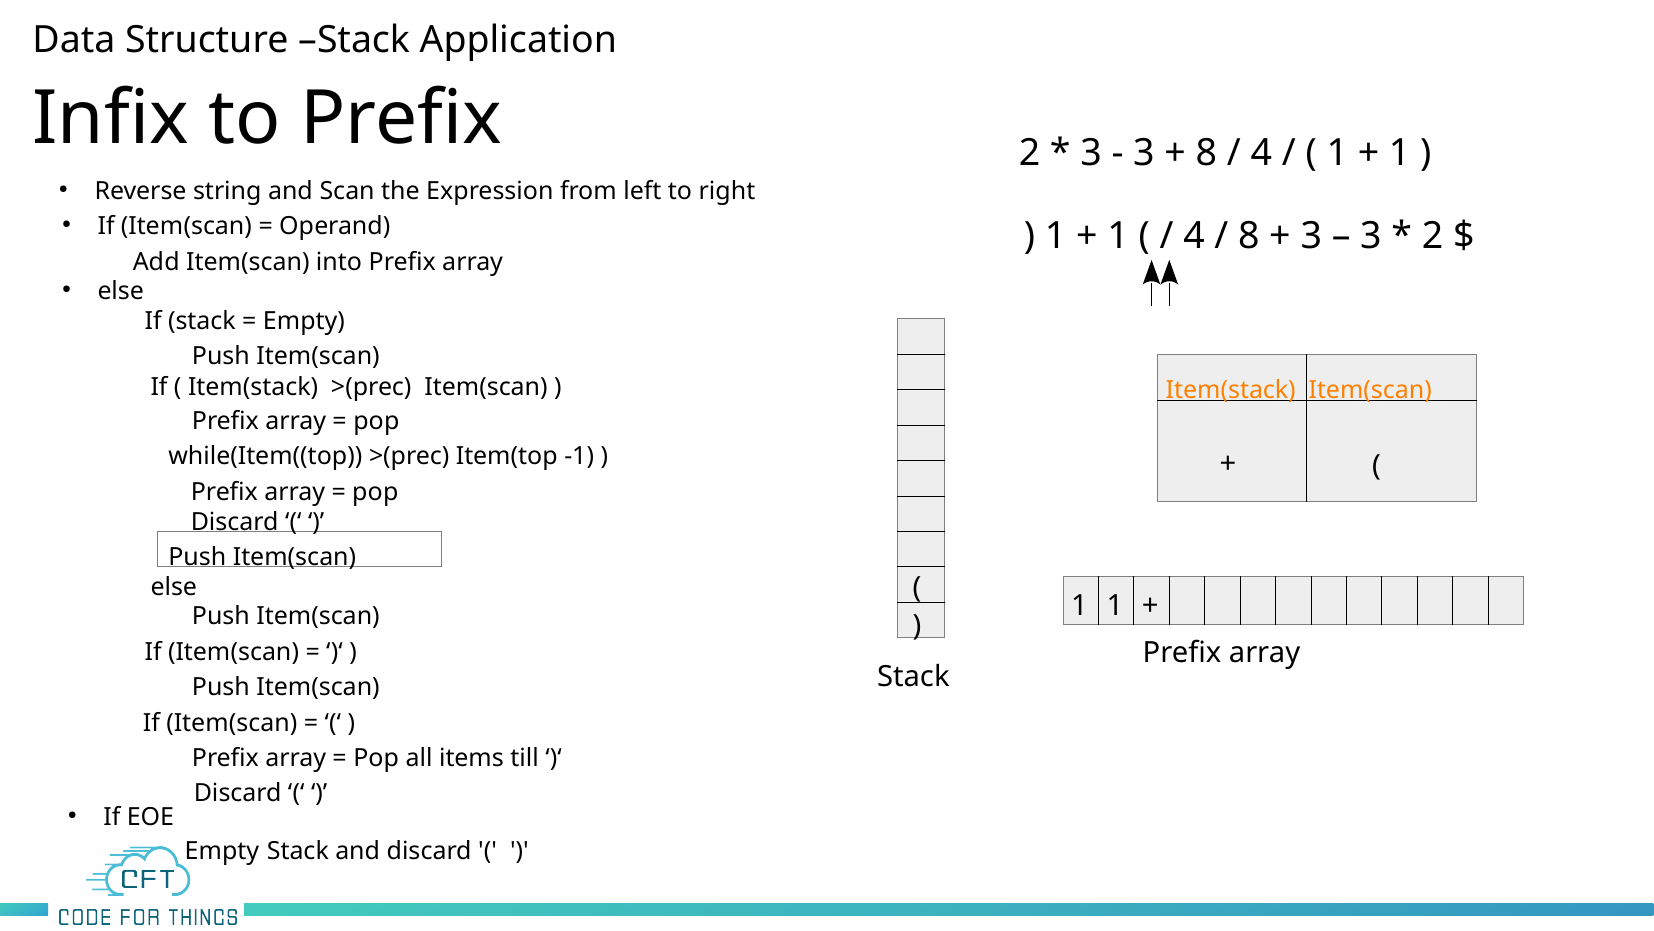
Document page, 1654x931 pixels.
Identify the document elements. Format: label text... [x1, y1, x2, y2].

text_box + [1204, 435, 1259, 485]
text_box ) [897, 609, 943, 646]
text_box Prefix array = Pop all items till ‘)‘ [141, 732, 685, 792]
text_box If (Item(scan) = ‘)‘ ) [94, 625, 508, 671]
text_box Push Item(scan) [118, 531, 390, 576]
text_box [897, 355, 945, 389]
text_box [1205, 576, 1240, 624]
text_box [1453, 576, 1488, 625]
text_box ( [1357, 437, 1412, 487]
text_box [1382, 576, 1417, 625]
text_box [1489, 576, 1524, 625]
text_box [1418, 576, 1452, 625]
text_box [390, 531, 442, 567]
text_box [1312, 576, 1346, 625]
text_box while(Item((top)) >(prec) Item(top -1) ) [118, 430, 762, 489]
text_box If ( Item(stack) >(prec) Item(scan) ) [100, 360, 632, 406]
text_box + [1127, 577, 1182, 627]
text_box [1276, 576, 1311, 624]
text_box [1307, 354, 1477, 360]
text_box Discard ‘(‘ ‘)’ [143, 767, 475, 812]
text_box If (Item(scan) = Operand) [47, 200, 491, 260]
text_box Add Item(scan) into Prefix array [82, 236, 780, 286]
picture [59, 846, 237, 925]
text_box [1241, 576, 1275, 624]
text_box 1 [1091, 577, 1127, 627]
text_box Prefix array = pop [140, 466, 442, 526]
text_box If (Item(scan) = ‘(‘ ) [92, 696, 449, 756]
text_box 1 [1056, 576, 1105, 627]
text_box Prefix array = pop [141, 395, 498, 430]
title Data Structure –Stack Application Infix to Prefix [32, 12, 1536, 166]
text_box [1307, 410, 1477, 502]
text_box Discard ‘(‘ ‘)’ [140, 496, 376, 531]
text_box [897, 461, 945, 496]
text_box [897, 390, 945, 425]
text_box Push Item(scan) [141, 330, 473, 390]
text_box Prefix array [1128, 624, 1341, 674]
text_box [897, 318, 945, 354]
text_box Reverse string and Scan the Expression from left to right [44, 165, 960, 225]
text_box [1157, 410, 1306, 502]
text_box Empty Stack and discard '(' ')' [134, 820, 656, 880]
text_box else [100, 561, 243, 621]
text_box Push Item(scan) [141, 661, 473, 706]
text_box ( [897, 559, 952, 609]
text_box [1170, 576, 1204, 624]
text_box If (stack = Empty) [94, 295, 449, 355]
text_box 2 * 3 - 3 + 8 / 4 / ( 1 + 1 ) [968, 118, 1554, 178]
text_box else [47, 265, 213, 325]
text_box [897, 497, 945, 531]
text_box Stack [862, 647, 973, 697]
text_box [897, 532, 945, 559]
text_box Push Item(scan) [141, 590, 414, 625]
text_box If EOE [53, 791, 201, 836]
text_box ) 1 + 1 ( / 4 / 8 + 3 – 3 * 2 $ [973, 200, 1577, 260]
text_box [1157, 354, 1306, 360]
text_box Item(stack) Item(scan) [1115, 360, 1483, 410]
text_box [897, 426, 945, 460]
text_box [1347, 576, 1381, 625]
